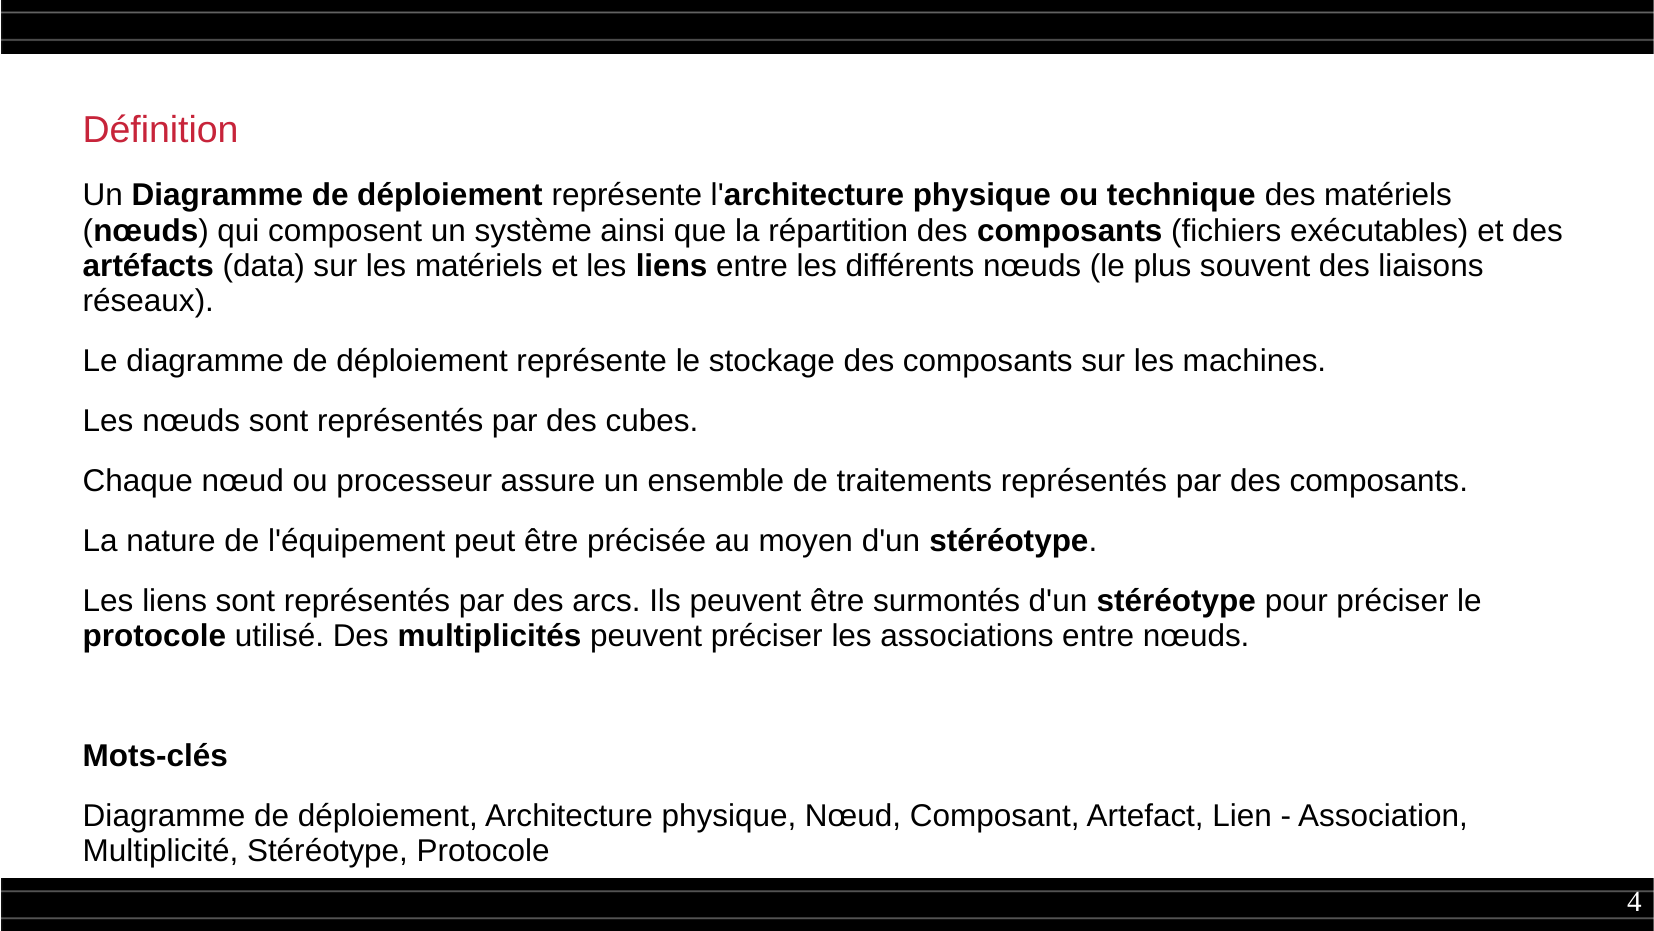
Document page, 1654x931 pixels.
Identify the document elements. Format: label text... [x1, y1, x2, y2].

picture [1, 878, 1654, 931]
list Un Diagramme de déploiement représente l'architecture physique ou technique des matériels (nœuds) qui composent un système ainsi que la répartition des composants (fichiers exécutables) et des artéfacts (data) sur les matériels et les liens entre les différents nœuds (le plus souvent des liaisons réseaux). Le diagramme de déploiement représente le stockage des composants sur les machines. Les nœuds sont représentés par des cubes. Chaque nœud ou processeur assure un ensemble de traitements représentés par des composants. La nature de l'équipement peut être précisée au moyen d'un stéréotype. Les liens sont représentés par des arcs. Ils peuvent être surmontés d'un stéréotype pour préciser le protocole utilisé. Des multiplicités peuvent préciser les associations entre nœuds. Mots-clés Diagramme de déploiement, Architecture physique, Nœud, Composant, Artefact, Lien - Association, Multiplicité, Stéréotype, Protocole [82, 177, 1571, 875]
title Définition [82, 92, 1571, 166]
picture [1, 0, 1654, 54]
